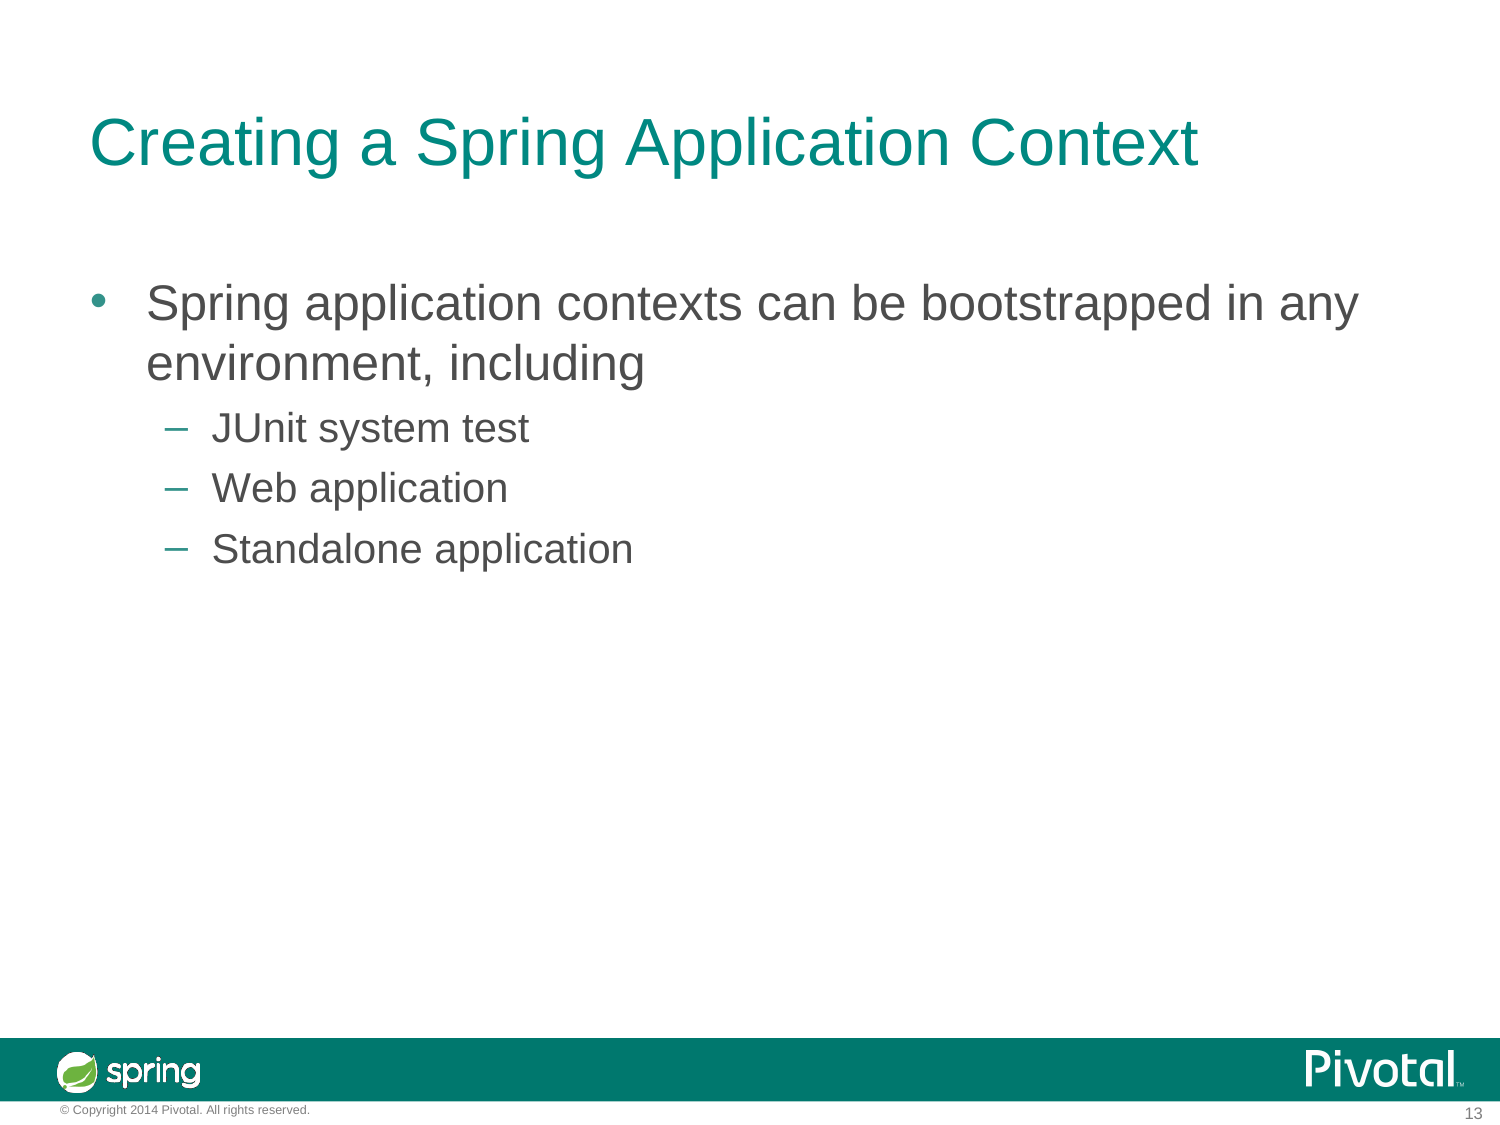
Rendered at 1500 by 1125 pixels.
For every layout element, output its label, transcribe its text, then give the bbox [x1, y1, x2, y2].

title Creating a Spring Application Context [75, 45, 1426, 233]
picture [32, 1041, 210, 1103]
picture [1306, 1050, 1464, 1087]
list Spring application contexts can be bootstrapped in any environment, including JUnit system test Web application Standalone application [75, 262, 1426, 1005]
